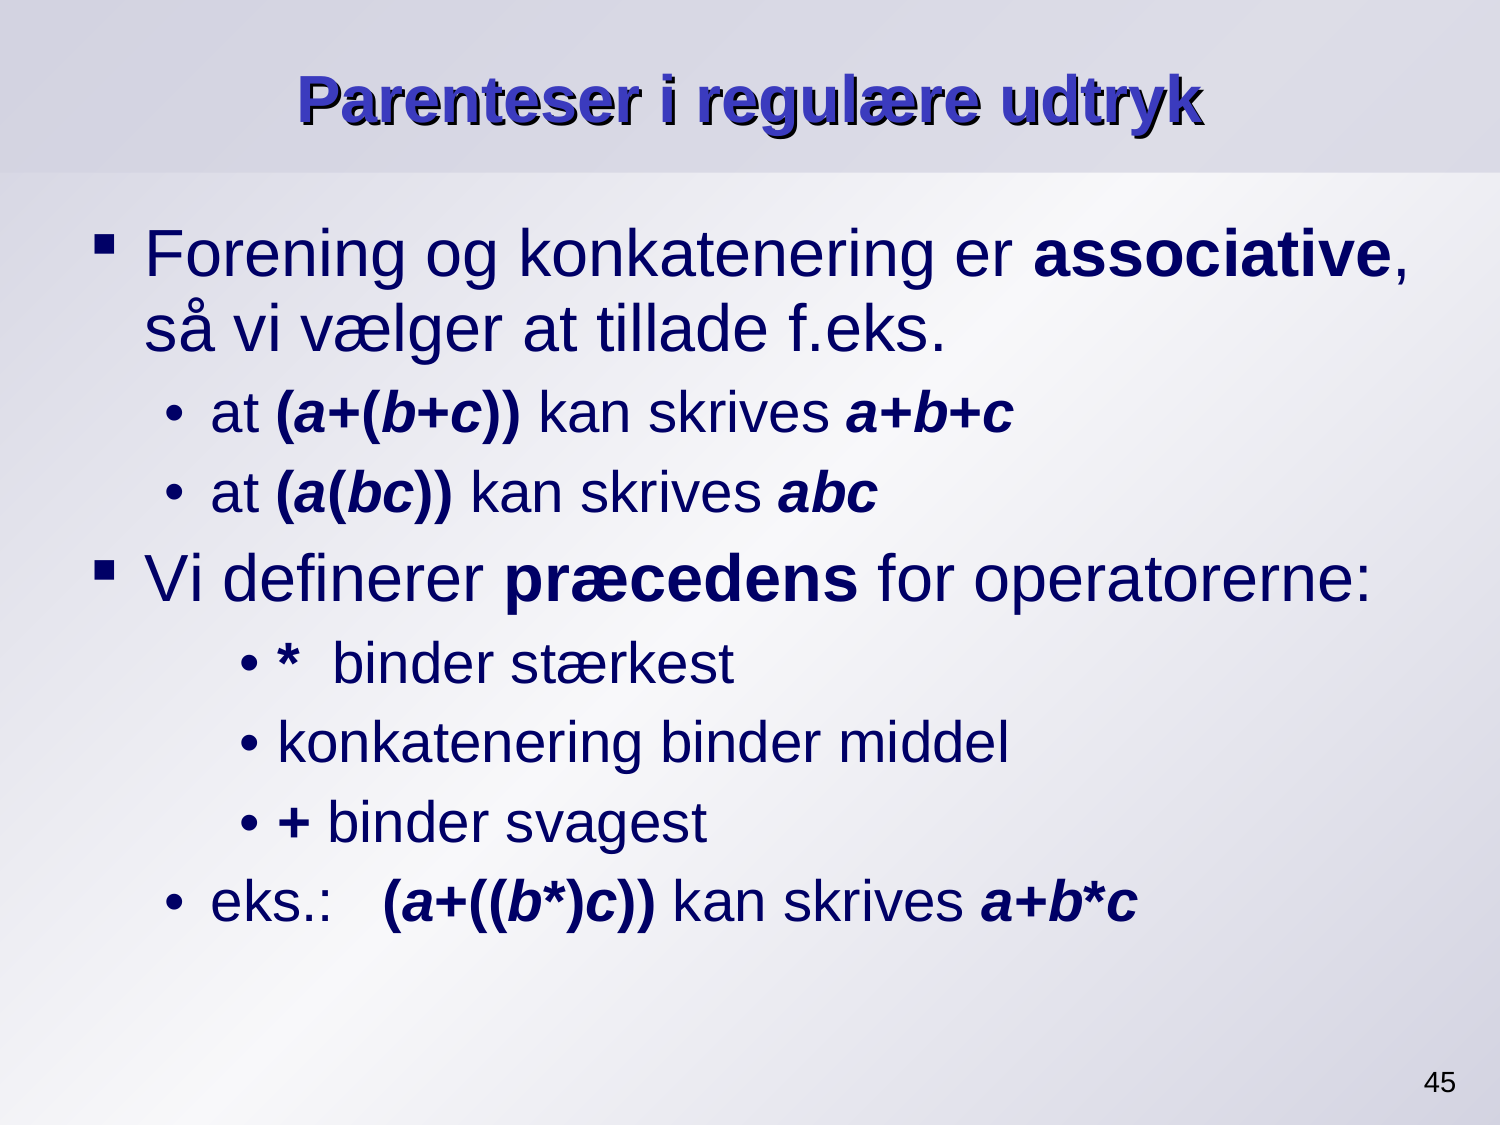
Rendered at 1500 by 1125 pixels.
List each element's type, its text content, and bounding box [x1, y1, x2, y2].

title Parenteser i regulære udtryk [75, 24, 1426, 174]
list Forening og konkatenering er associative, så vi vælger at tillade f.eks. at (a+(b+c)) kan skrives a+b+c at (a(bc)) kan skrives abc Vi definerer præcedens for operatorerne: * binder stærkest konkatenering binder middel + binder svagest eks.: (a+((b*)c)) kan skrives a+b*c [74, 208, 1459, 1048]
